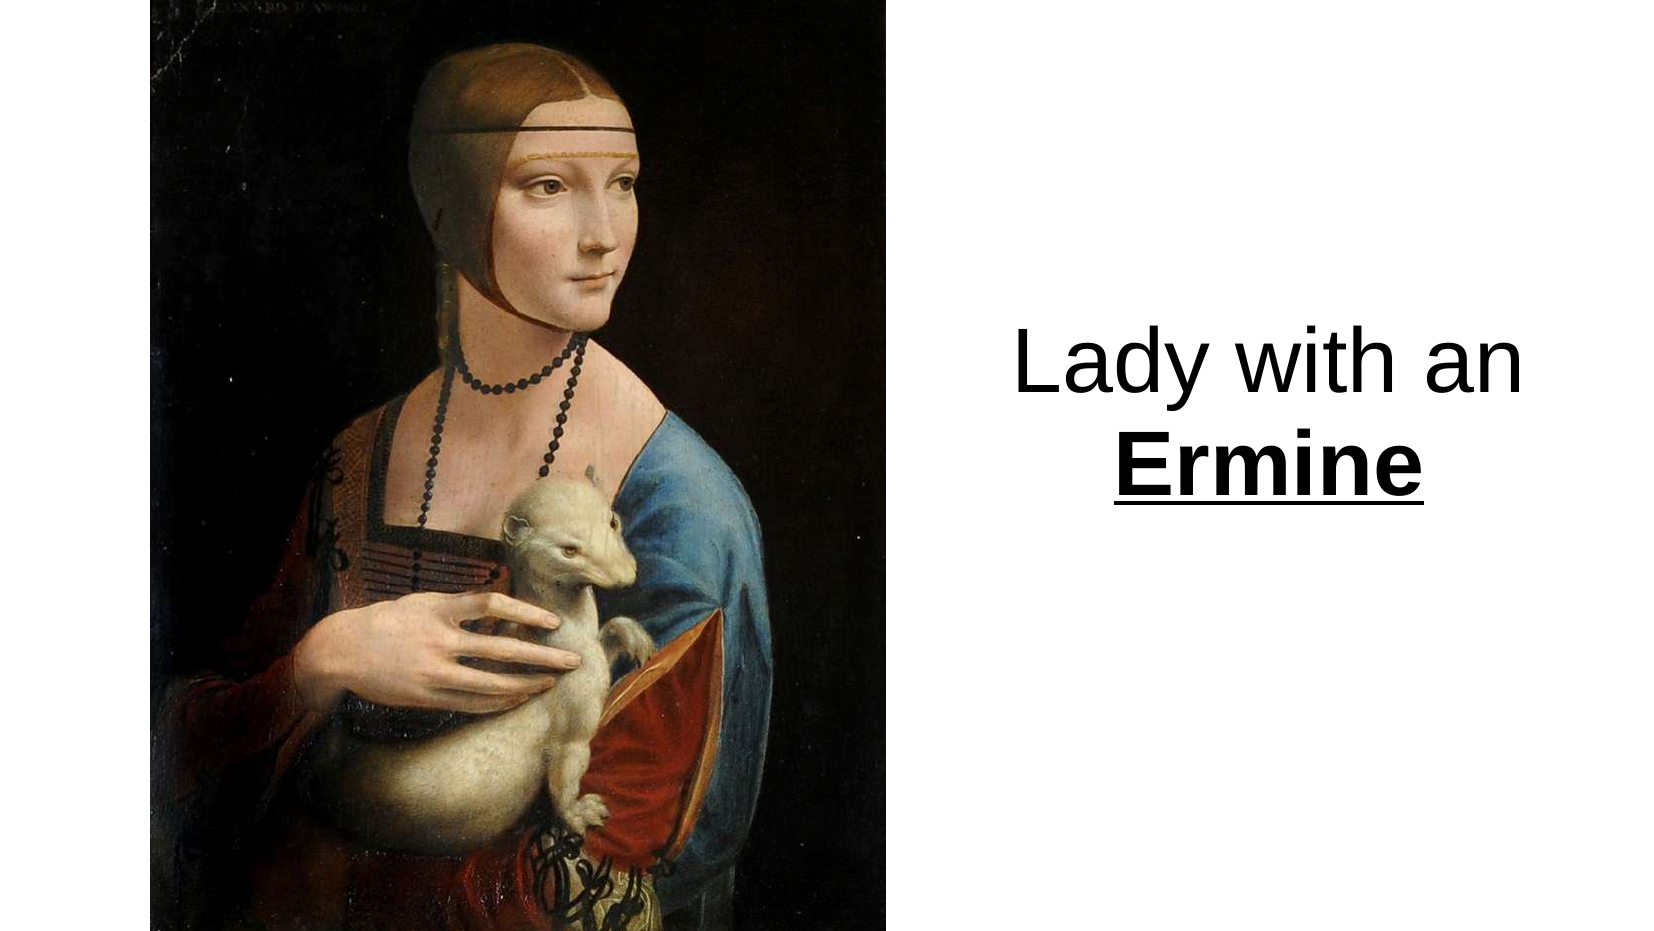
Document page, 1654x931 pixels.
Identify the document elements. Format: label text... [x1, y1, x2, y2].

title Lady with an Ermine [915, 120, 1624, 706]
picture [150, 0, 886, 931]
